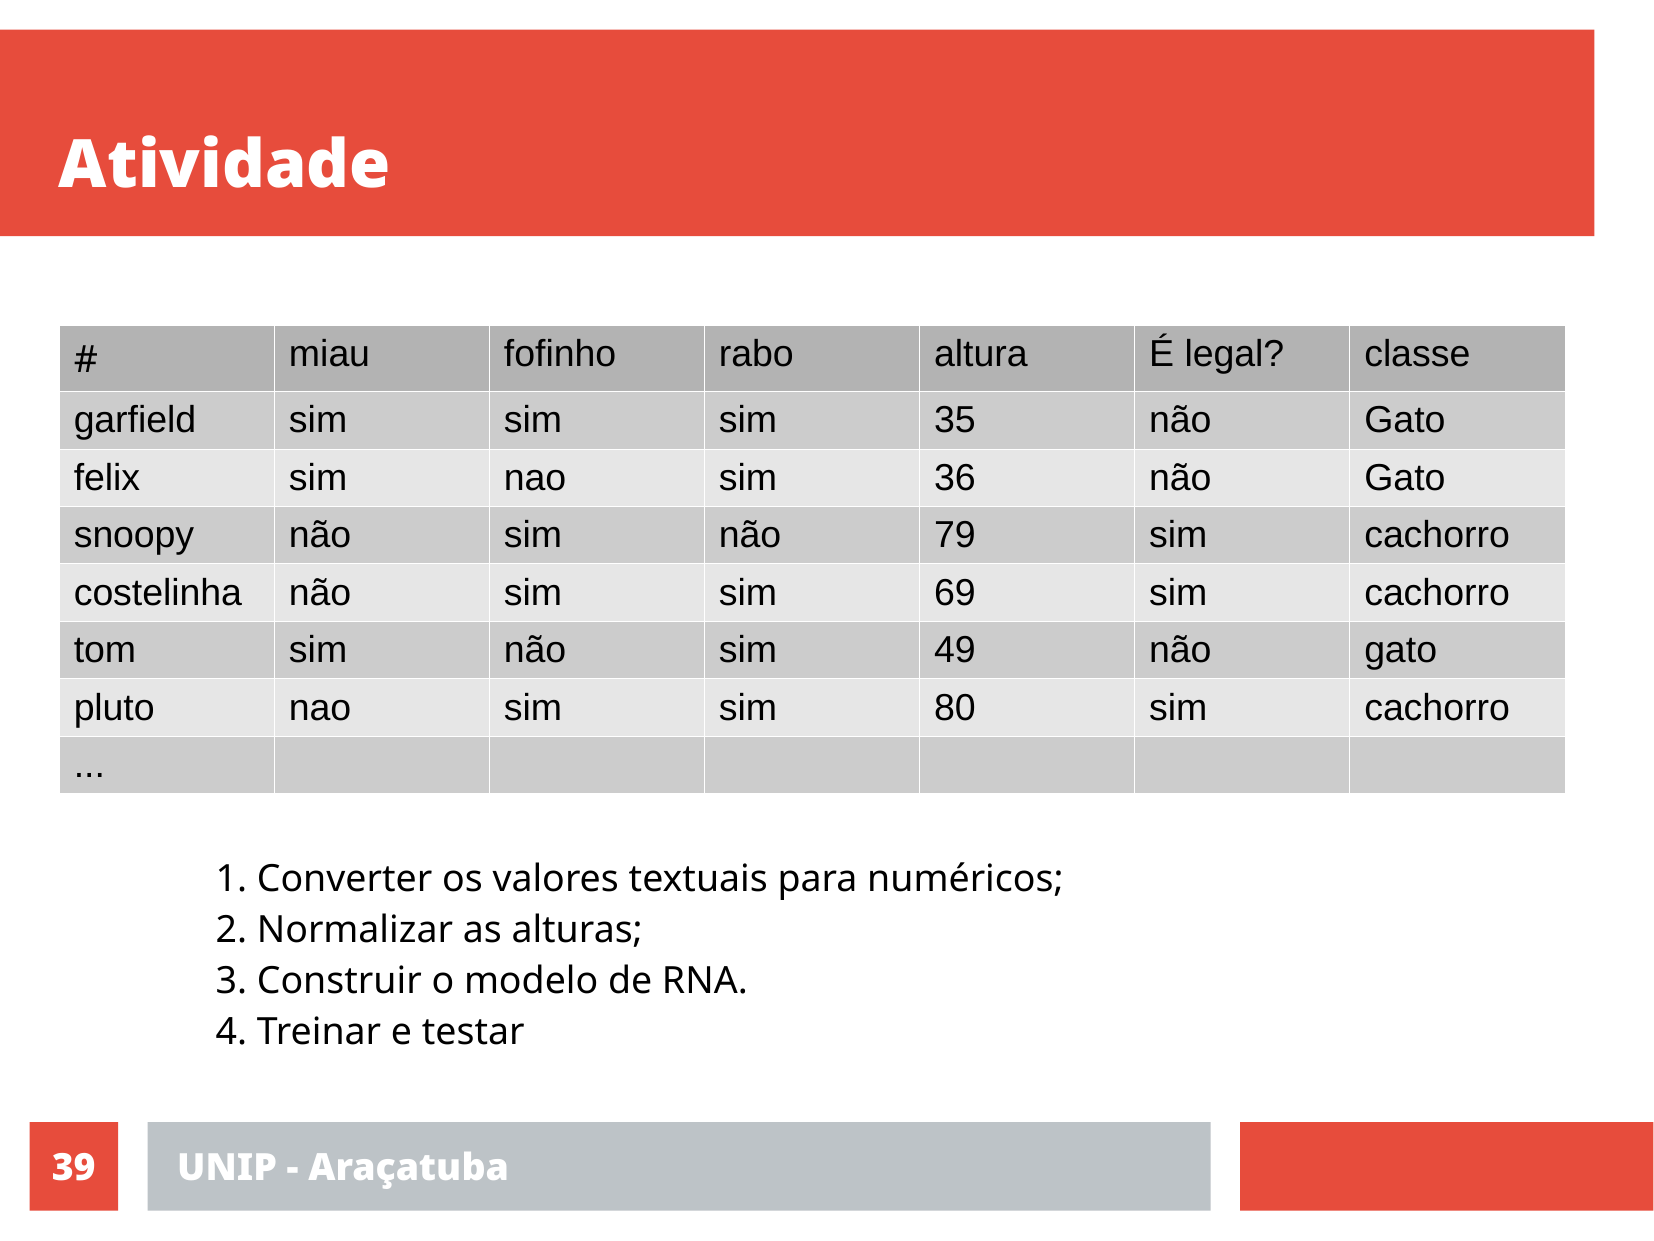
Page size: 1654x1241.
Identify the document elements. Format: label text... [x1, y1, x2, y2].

table_cell sim [490, 679, 704, 736]
table_header altura [920, 326, 1134, 391]
table_cell cachorro [1350, 507, 1565, 563]
table_header rabo [705, 326, 919, 391]
table_cell sim [490, 564, 704, 621]
table_cell pluto [60, 679, 274, 736]
title Atividade [59, 59, 1595, 207]
table_header fofinho [490, 326, 704, 391]
table_cell sim [705, 564, 919, 621]
table_cell cachorro [1350, 679, 1565, 736]
table_cell 80 [920, 679, 1134, 736]
table_header É legal? [1135, 326, 1349, 391]
table_cell sim [1135, 507, 1349, 563]
table_cell não [490, 622, 704, 678]
table_cell felix [60, 450, 274, 506]
table_cell 35 [920, 392, 1134, 449]
table_header miau [275, 326, 489, 391]
table_cell sim [490, 392, 704, 449]
table_cell nao [275, 679, 489, 736]
table_cell sim [275, 392, 489, 449]
table_cell não [1135, 450, 1349, 506]
table_header # [60, 326, 274, 391]
table_cell [275, 737, 489, 793]
table_cell sim [1135, 679, 1349, 736]
table_header classe [1350, 326, 1565, 391]
table_cell costelinha [60, 564, 274, 621]
table_cell sim [705, 622, 919, 678]
table_cell 36 [920, 450, 1134, 506]
table_cell gato [1350, 622, 1565, 678]
table_cell sim [1135, 564, 1349, 621]
table_cell cachorro [1350, 564, 1565, 621]
table_cell [920, 737, 1134, 793]
table_cell não [275, 507, 489, 563]
table_cell Gato [1350, 450, 1565, 506]
table_cell [705, 737, 919, 793]
table_cell 49 [920, 622, 1134, 678]
table_cell sim [275, 622, 489, 678]
table_cell tom [60, 622, 274, 678]
table_cell sim [705, 450, 919, 506]
table_cell ... [60, 737, 274, 793]
text_box 1. Converter os valores textuais para numéricos; 2. Normalizar as alturas; 3. Construir o modelo de RNA. 4. Treinar e testar [200, 844, 1149, 1121]
table_cell sim [705, 679, 919, 736]
table_cell garfield [60, 392, 274, 449]
table_cell [490, 737, 704, 793]
table_cell sim [490, 507, 704, 563]
table_cell 69 [920, 564, 1134, 621]
table_cell nao [490, 450, 704, 506]
table_cell Gato [1350, 392, 1565, 449]
table_cell snoopy [60, 507, 274, 563]
table_cell 79 [920, 507, 1134, 563]
table_cell sim [275, 450, 489, 506]
table_cell não [275, 564, 489, 621]
table_cell sim [705, 392, 919, 449]
table_cell não [705, 507, 919, 563]
table_cell não [1135, 622, 1349, 678]
table_cell [1350, 737, 1565, 793]
table_cell não [1135, 392, 1349, 449]
table_cell [1135, 737, 1349, 793]
